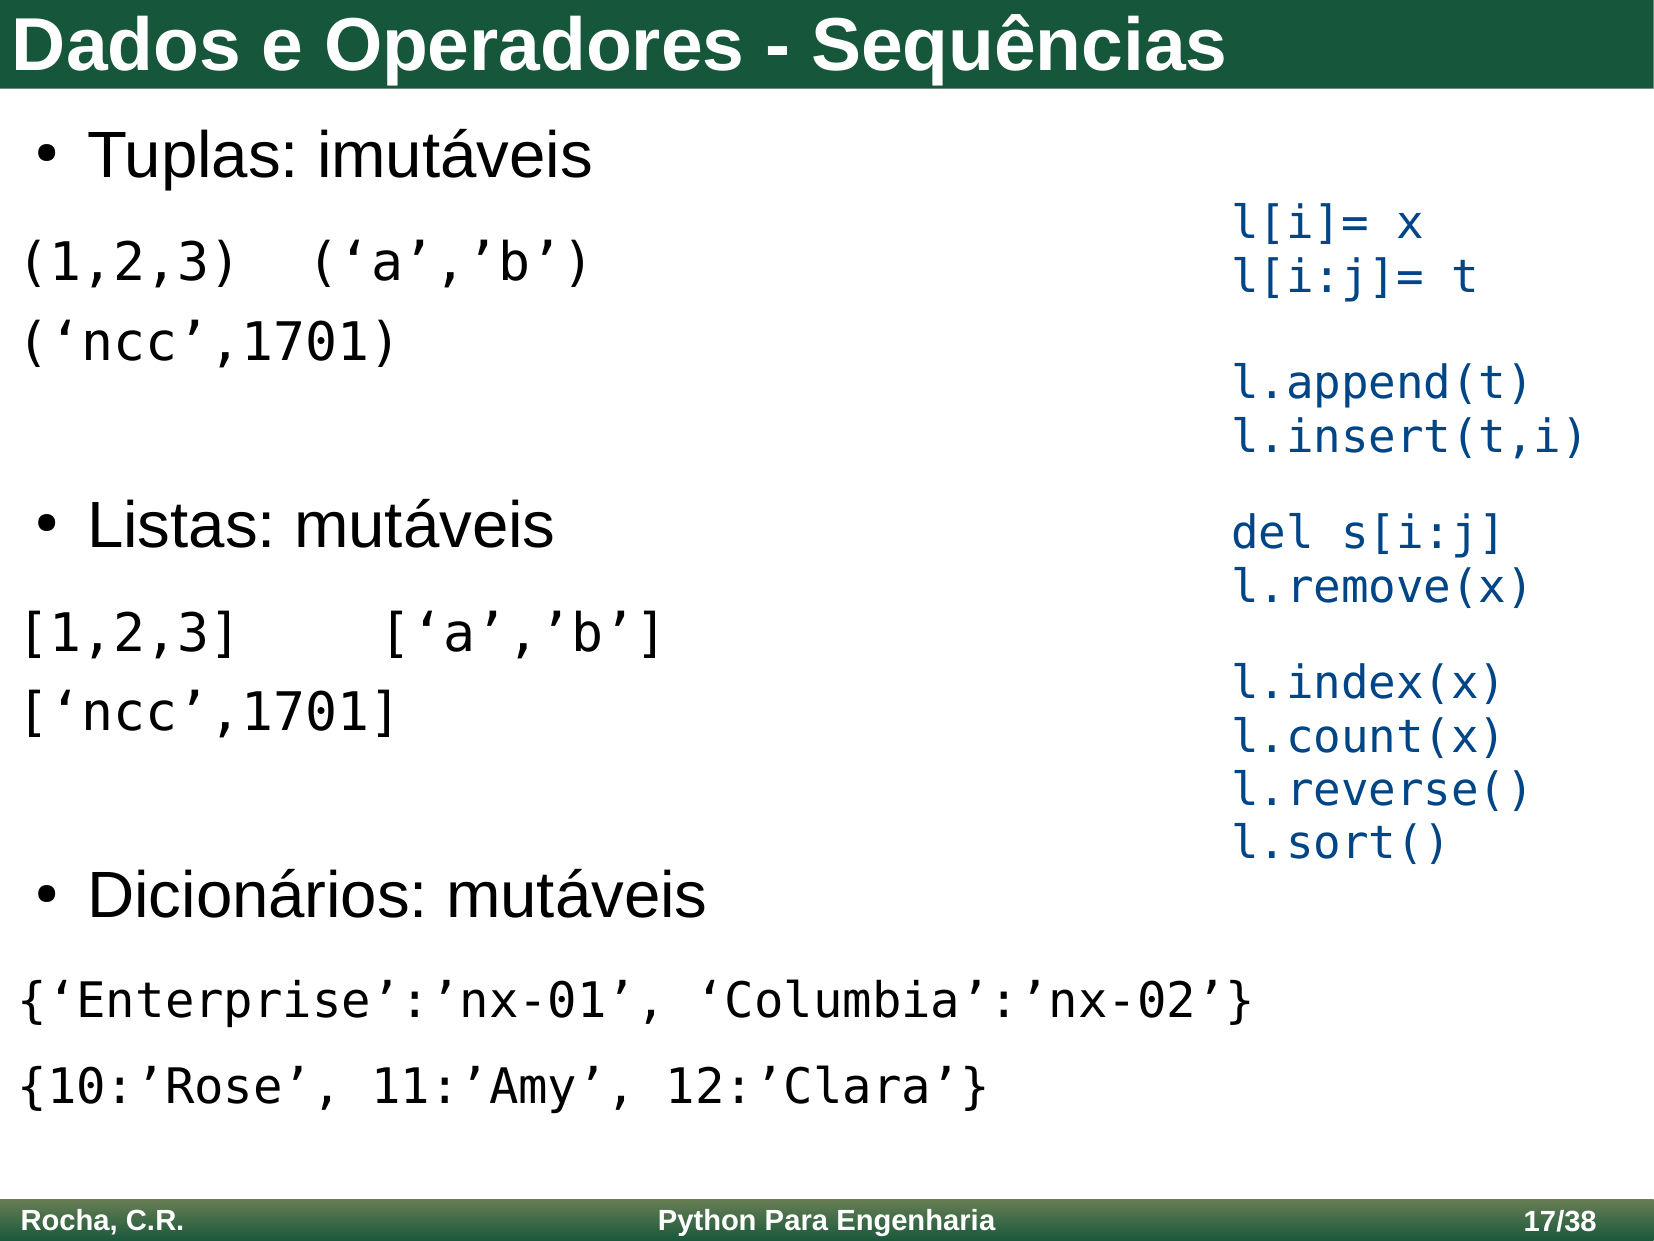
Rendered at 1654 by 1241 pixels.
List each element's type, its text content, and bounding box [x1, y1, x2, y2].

list Tuplas: imutáveis (1,2,3) (‘a’,’b’) (‘ncc’,1701) Listas: mutáveis [1,2,3] [‘a’,’b’] [‘ncc’,1701] Dicionários: mutáveis {‘Enterprise’:’nx-01’, ‘Columbia’:’nx-02’} {10:’Rose’, 11:’Amy’, 12:’Clara’} [17, 118, 1625, 1123]
text_box l[i]= x l[i:j]= t l.append(t) l.insert(t,i) del s[i:j] l.remove(x) l.index(x) l.count(x) l.reverse() l.sort() [1216, 189, 1630, 910]
title Dados e Operadores - Sequências [11, 0, 1625, 89]
